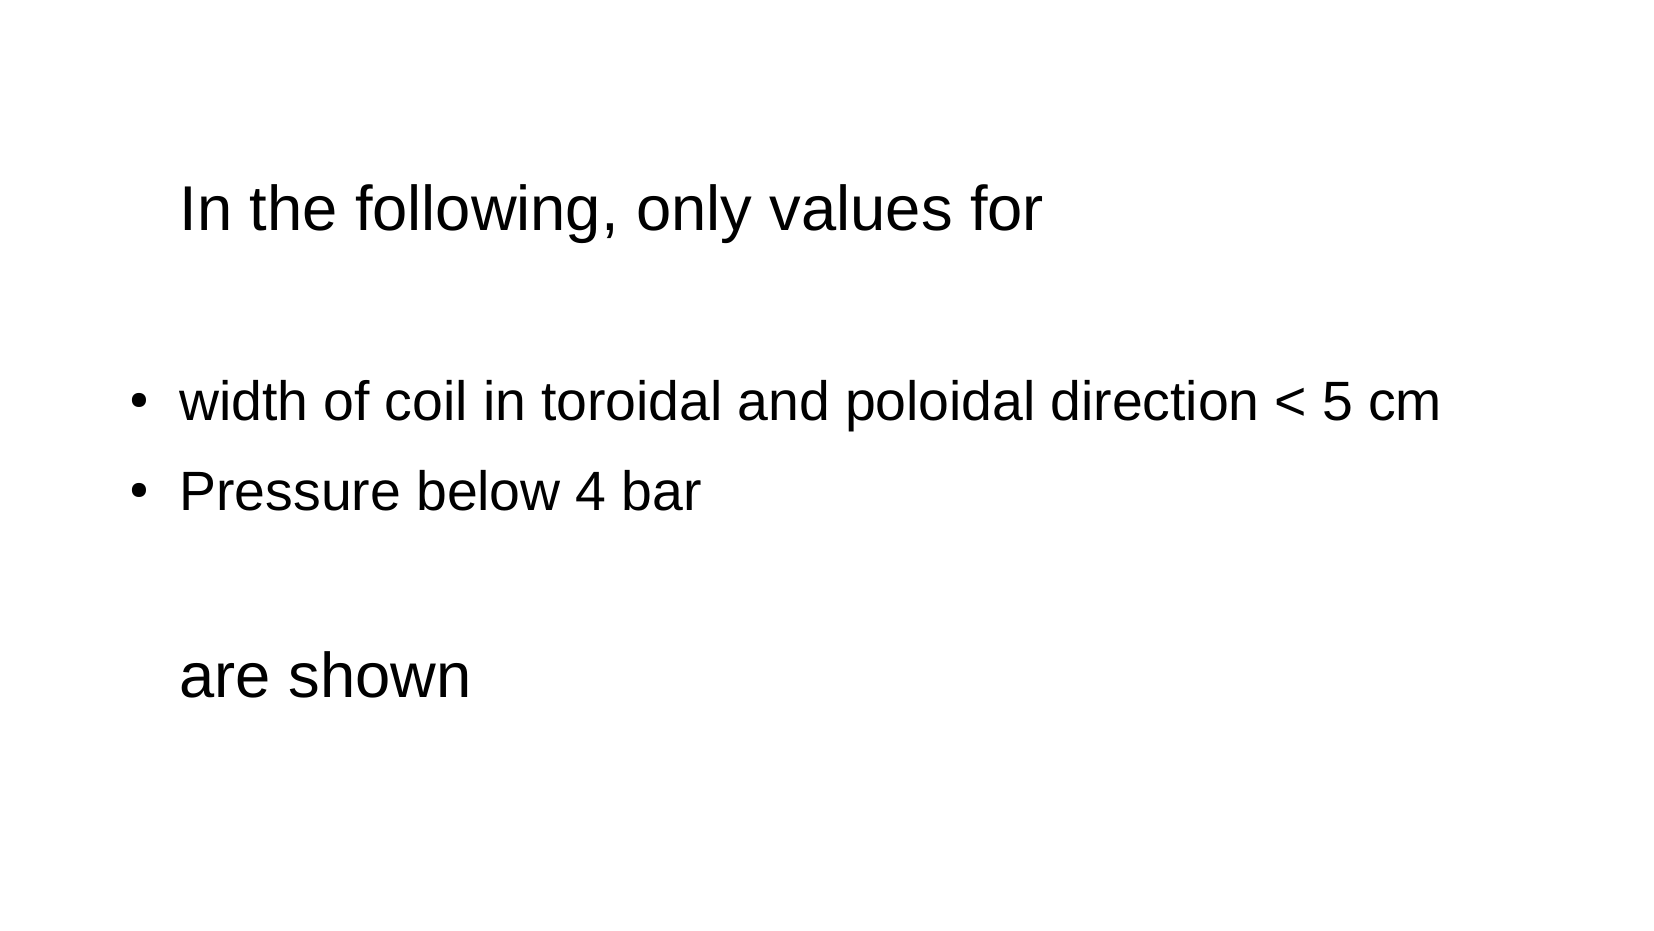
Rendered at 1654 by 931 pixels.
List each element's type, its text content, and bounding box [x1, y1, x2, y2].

list In the following, only values for width of coil in toroidal and poloidal direction < 5 cm Pressure below 4 bar are shown [112, 173, 1601, 713]
